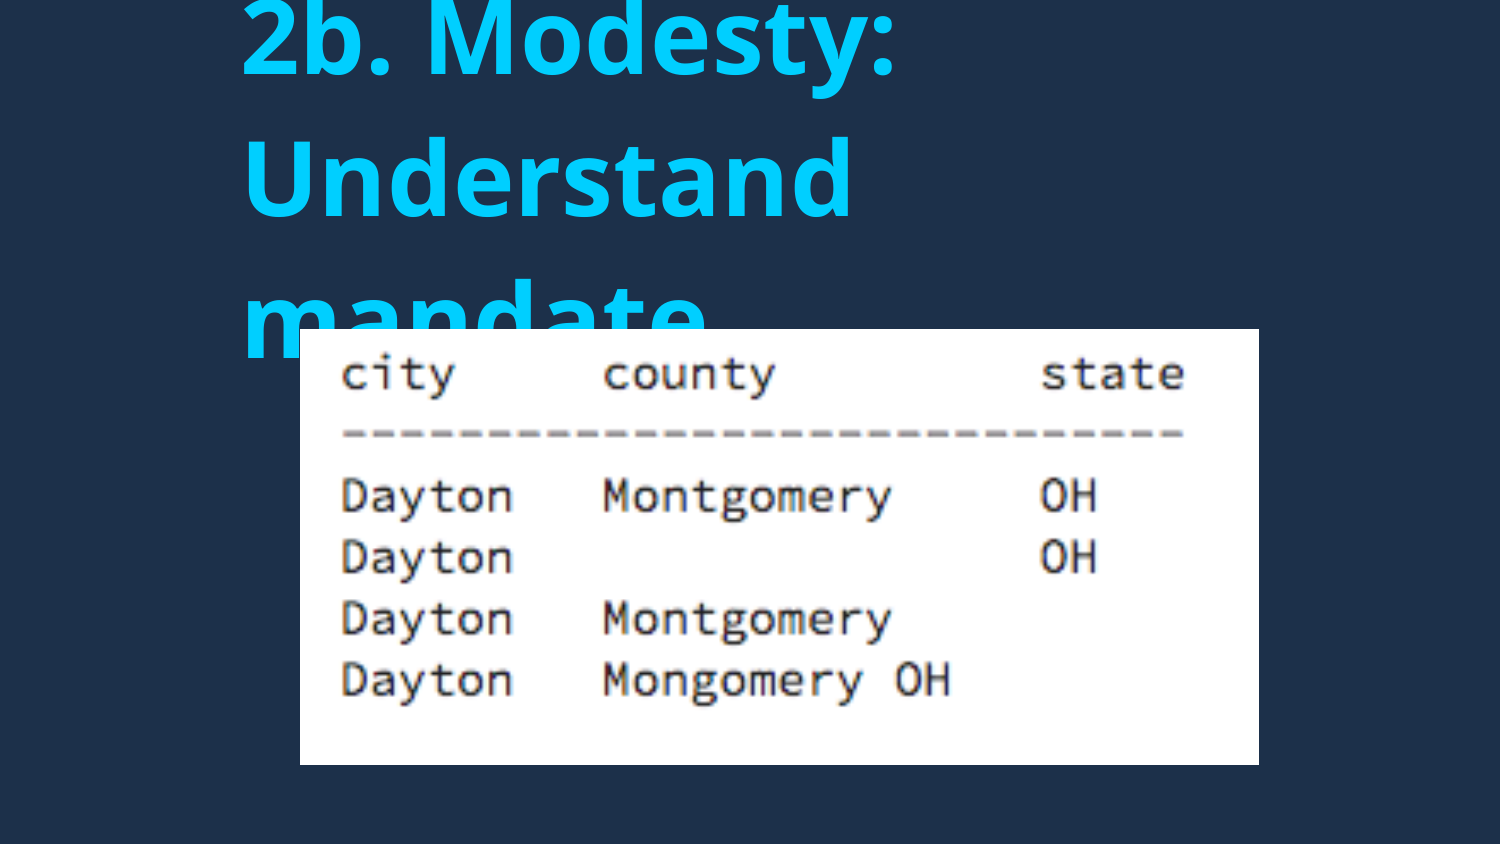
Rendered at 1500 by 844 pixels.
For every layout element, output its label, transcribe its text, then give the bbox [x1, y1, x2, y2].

picture [300, 329, 1259, 766]
text_box 2b. Modesty: Understand mandate [240, 51, 1343, 301]
